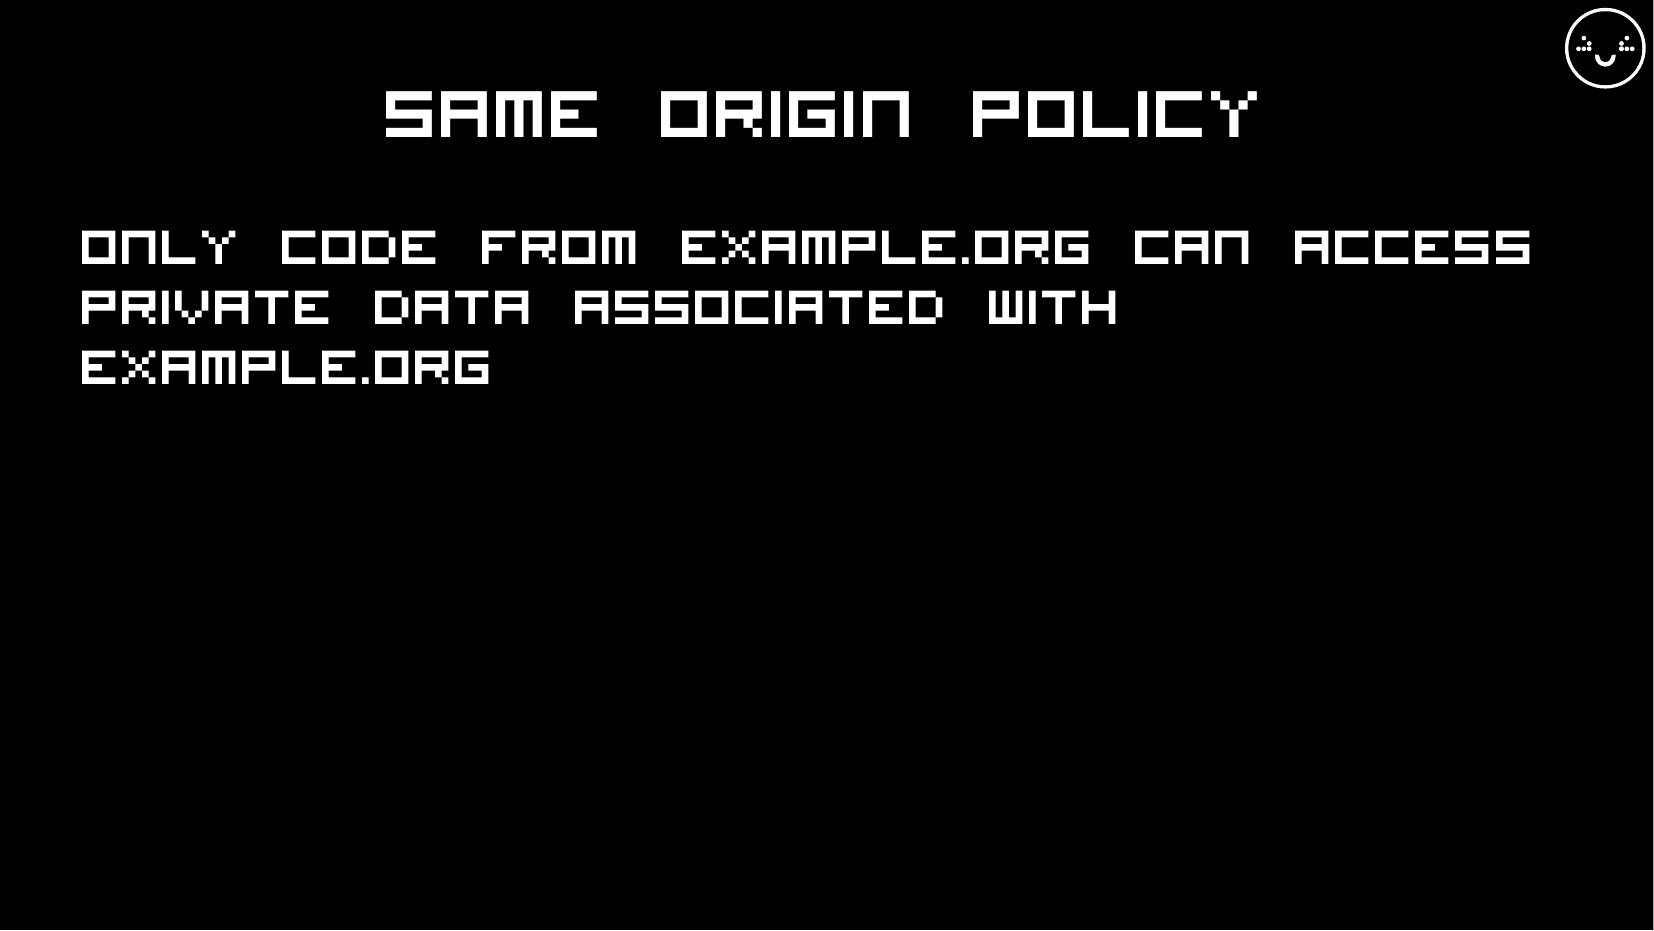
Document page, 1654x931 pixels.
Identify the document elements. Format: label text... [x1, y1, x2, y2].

list Only code from example.org can access private data associated with example.org [82, 217, 1571, 758]
title Same origin policy [82, 37, 1571, 193]
